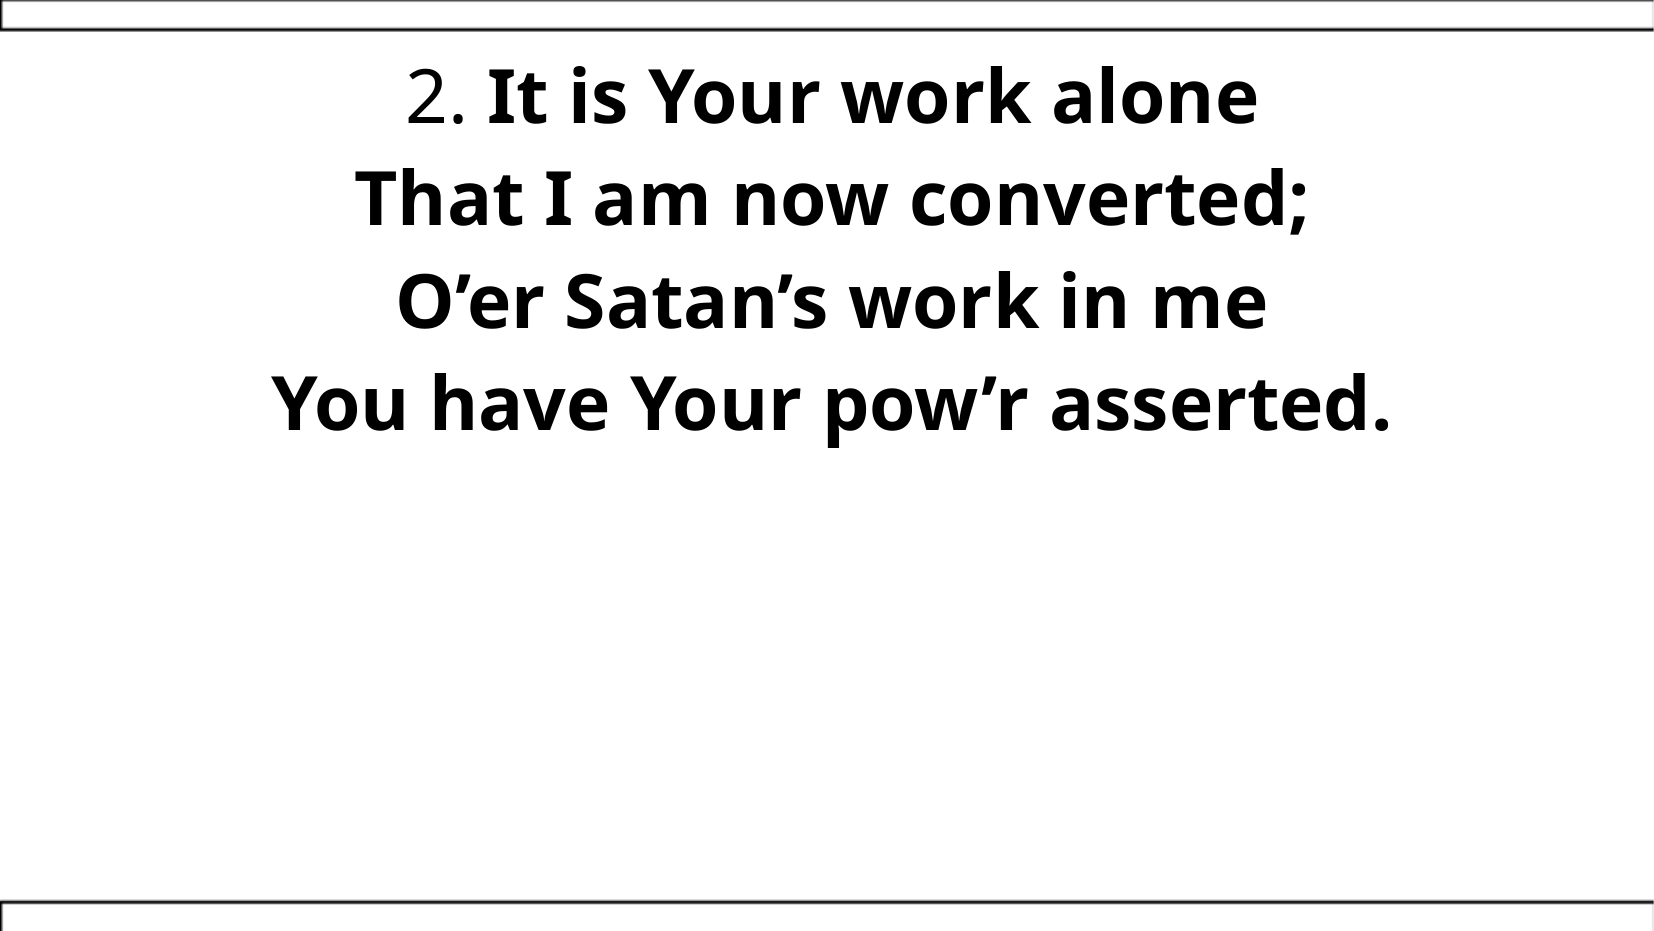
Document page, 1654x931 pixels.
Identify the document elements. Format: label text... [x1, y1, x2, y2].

picture [0, 0, 1654, 931]
text_box 2. It is Your work alone That I am now converted; O’er Satan’s work in me You have Your pow’r asserted. [105, 35, 1561, 451]
